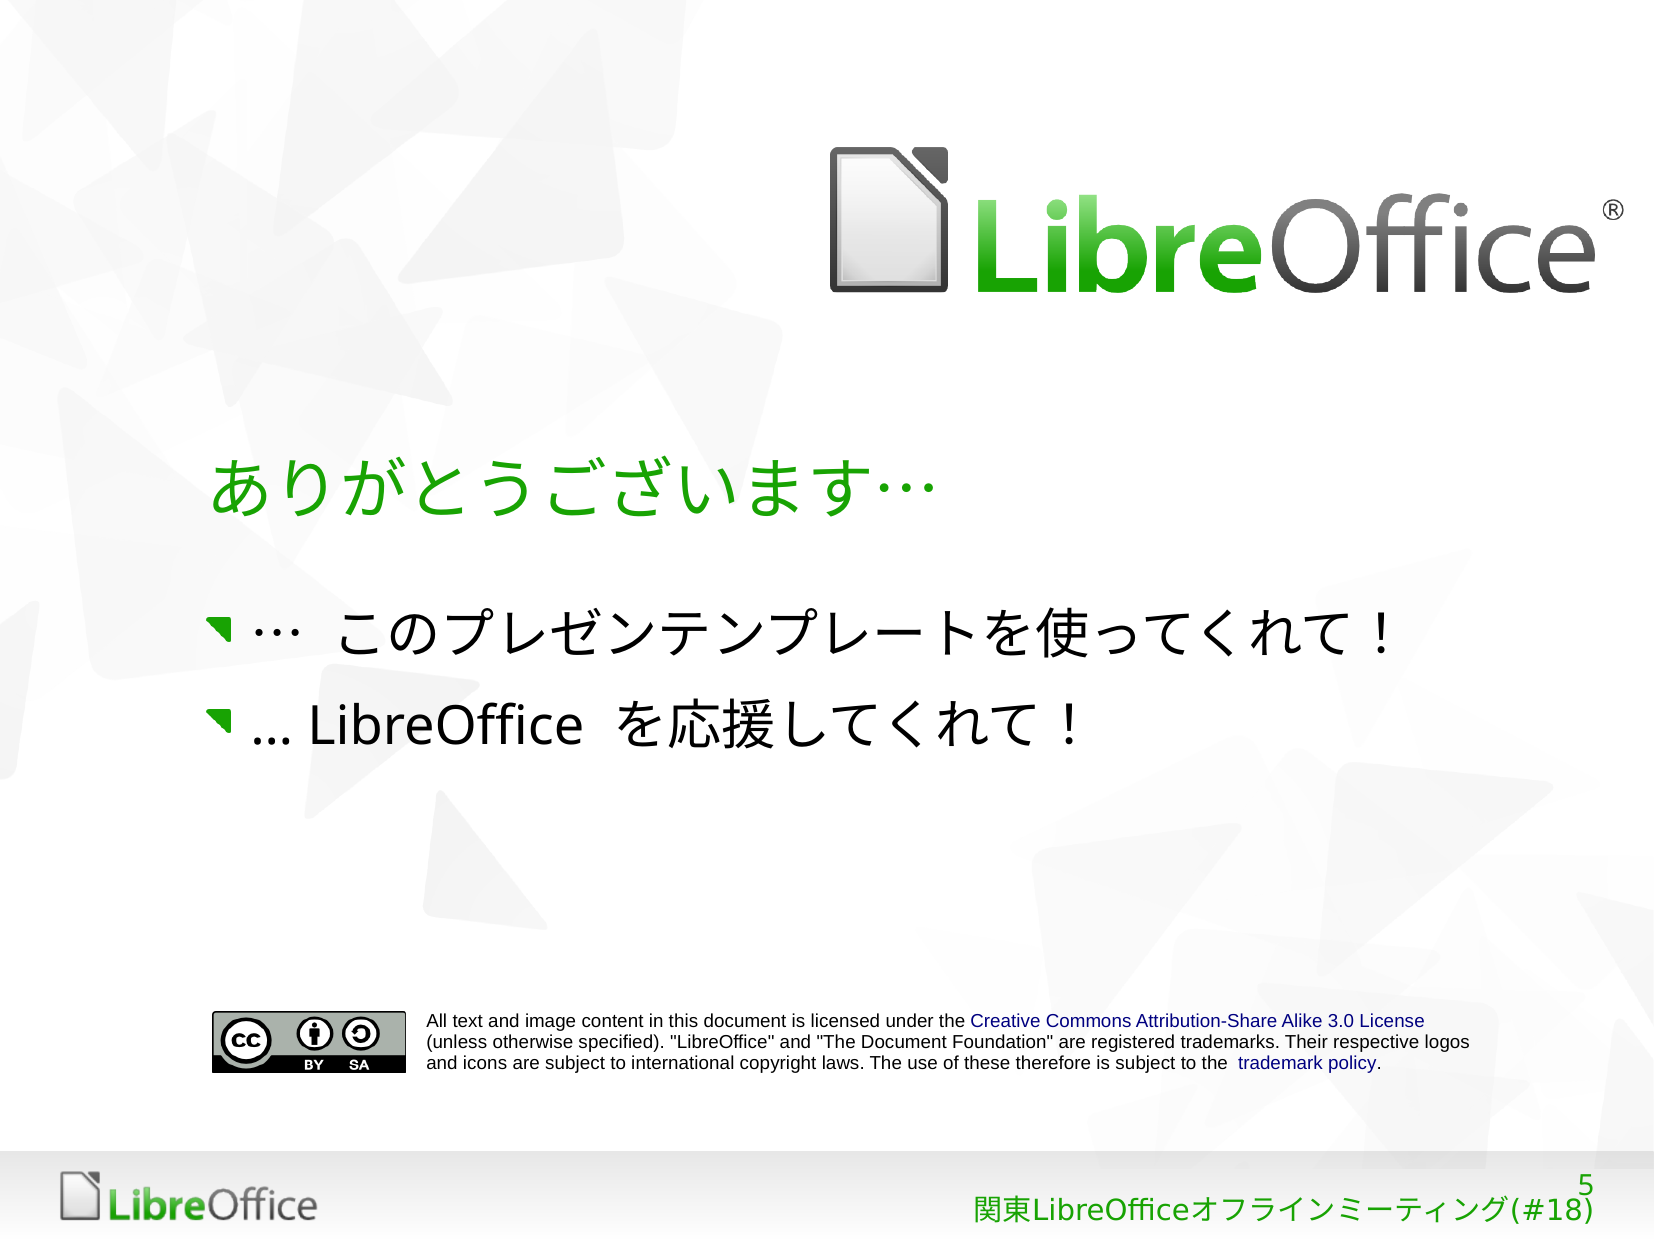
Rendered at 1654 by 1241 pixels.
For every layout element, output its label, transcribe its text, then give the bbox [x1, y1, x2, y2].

picture [915, 548, 1654, 1169]
list … このプレゼンテンプレートを使ってくれて！ … LibreOffice を応援してくれて！ [206, 590, 1477, 945]
picture [212, 1011, 406, 1073]
title ありがとうございます… [206, 395, 1477, 573]
picture [41, 1152, 337, 1240]
picture [0, 0, 1654, 930]
